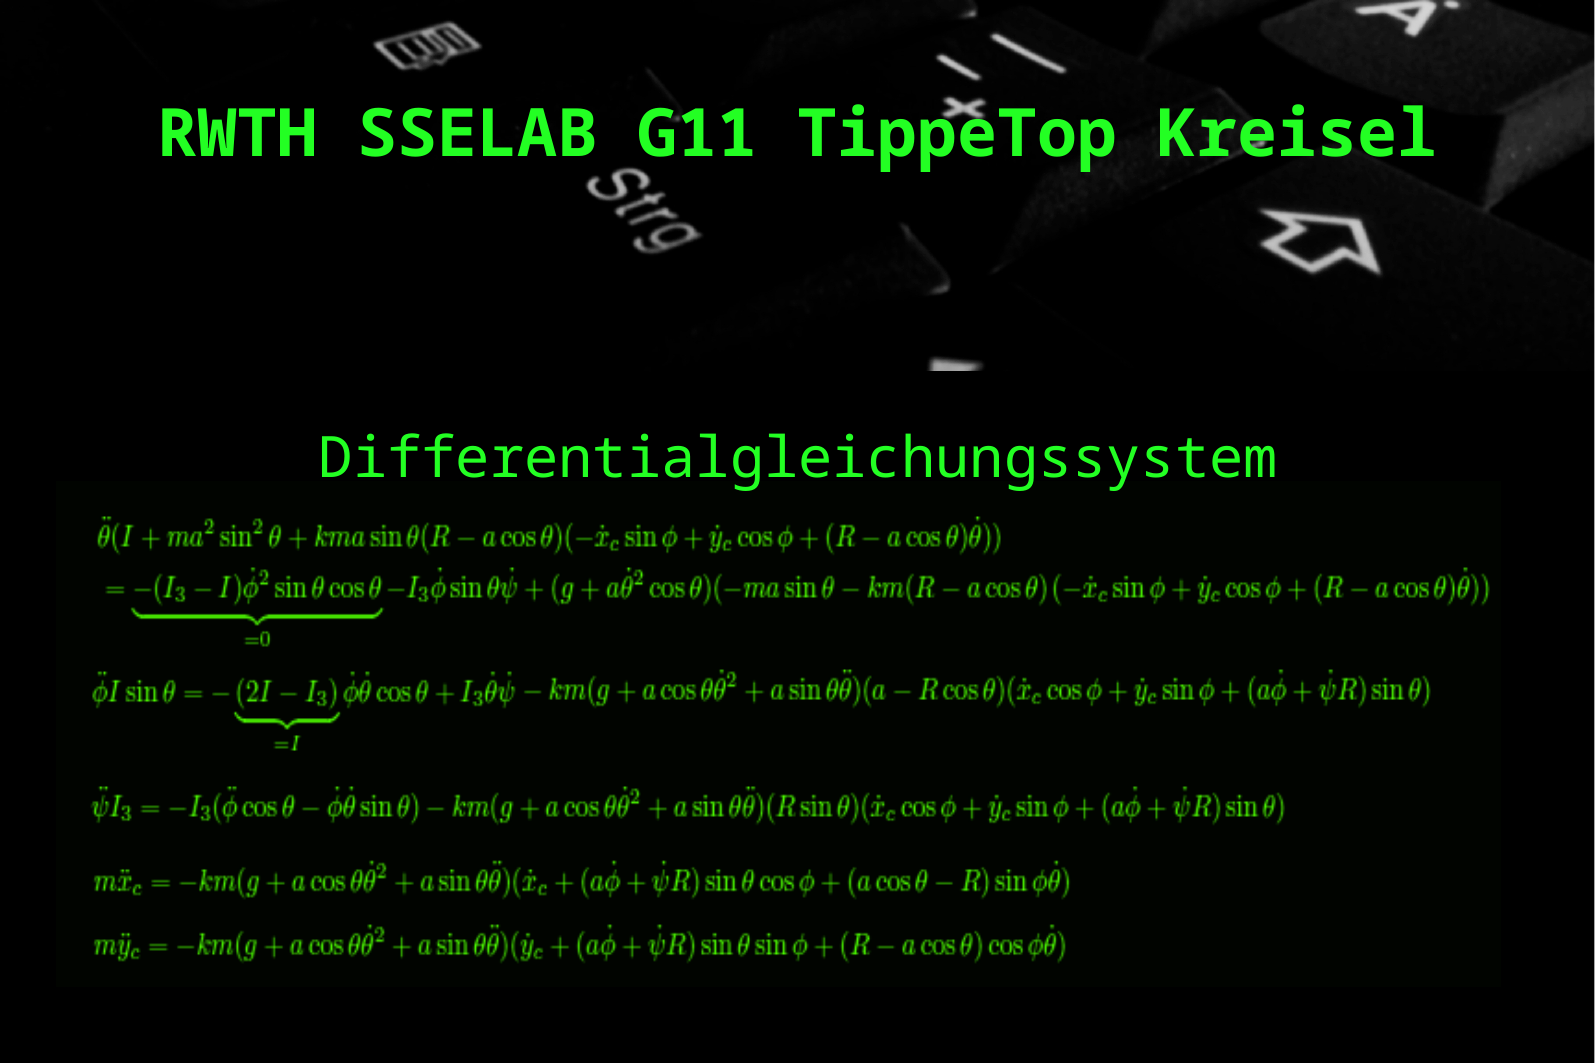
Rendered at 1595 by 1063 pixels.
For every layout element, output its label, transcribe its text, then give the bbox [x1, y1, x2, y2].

title RWTH SSELAB G11 TippeTop Kreisel [79, 42, 1515, 220]
text_box Differentialgleichungssystem [269, 409, 1328, 618]
picture [0, 0, 1595, 1063]
